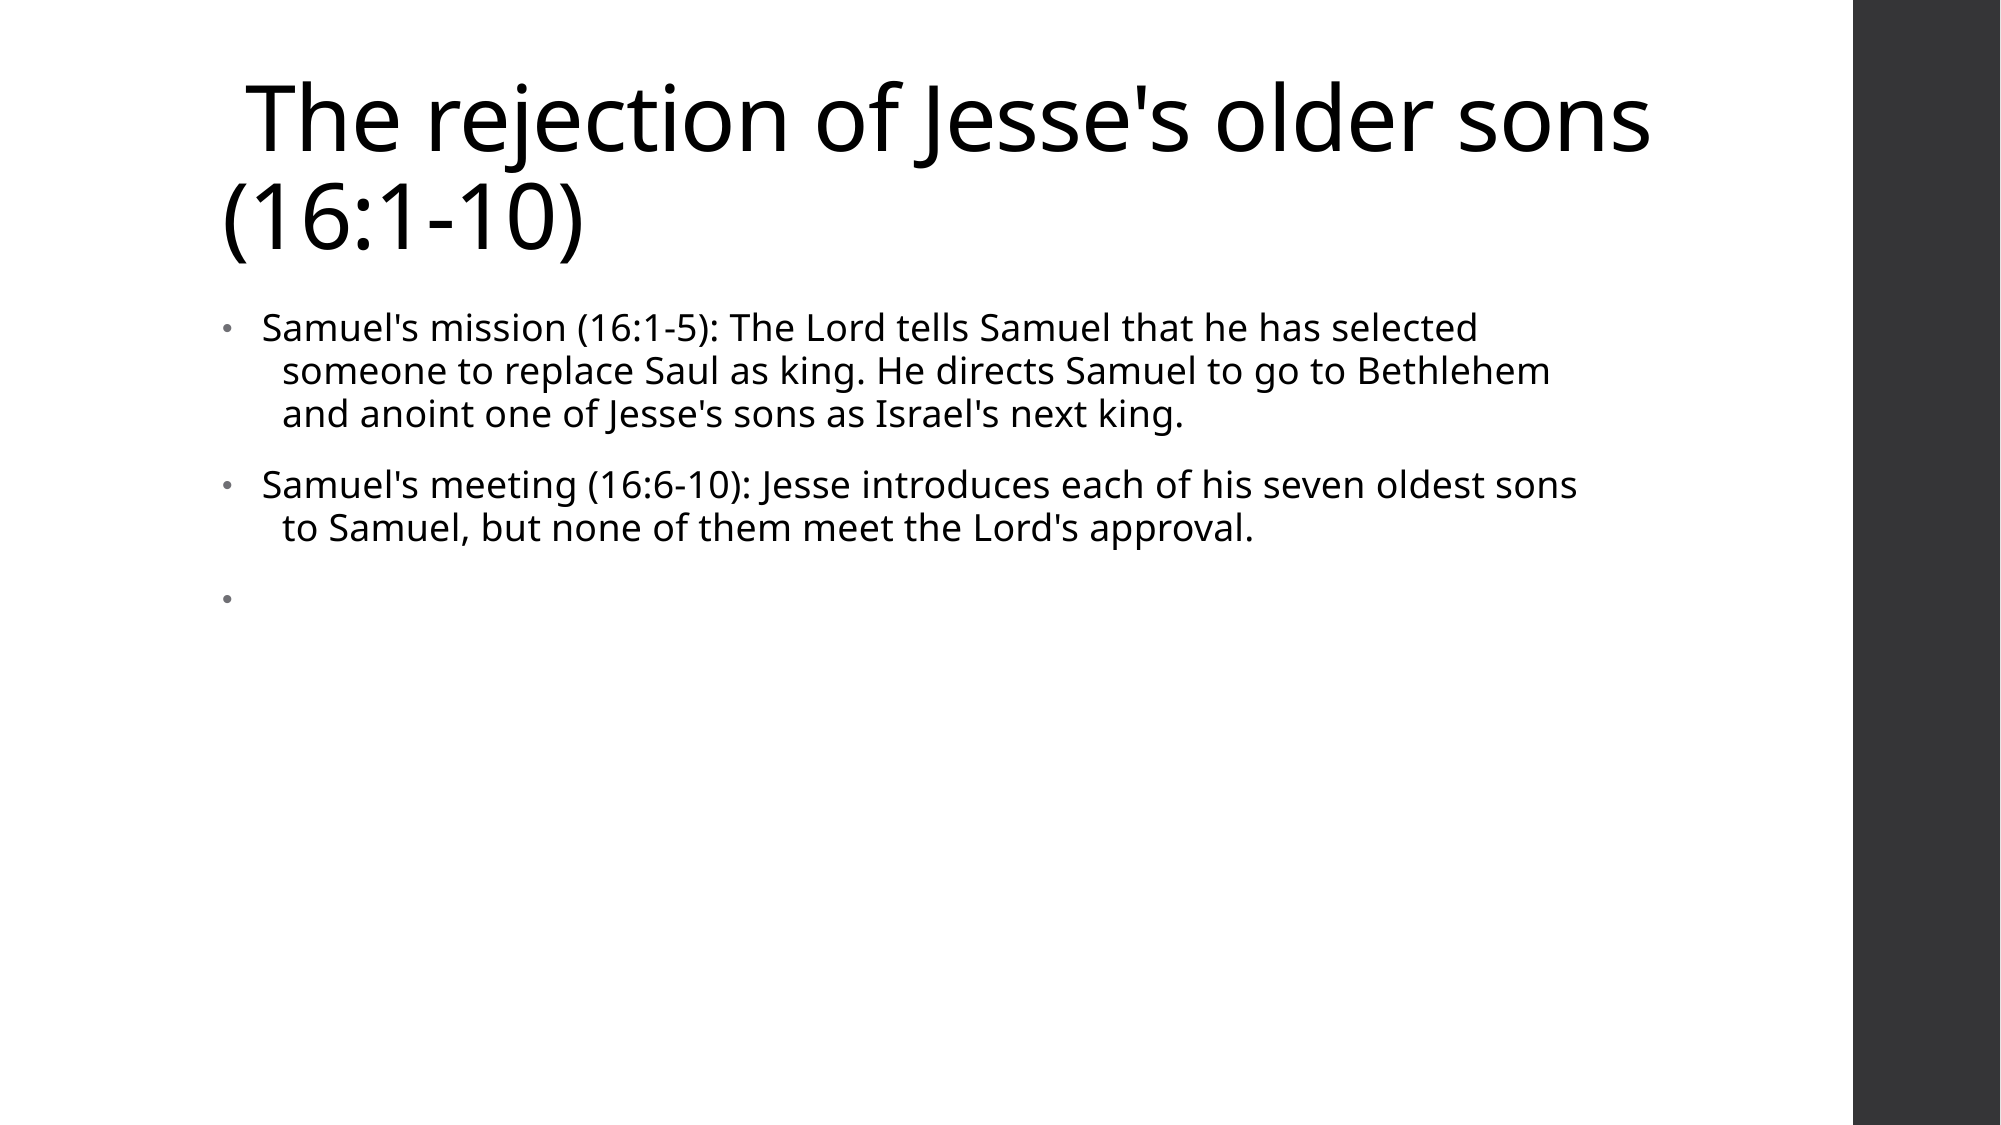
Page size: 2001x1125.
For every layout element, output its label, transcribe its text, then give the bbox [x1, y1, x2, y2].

title The rejection of Jesse's older sons (16:1-10) [206, 60, 1797, 278]
list Samuel's mission (16:1-5): The Lord tells Samuel that he has selected someone to replace Saul as king. He directs Samuel to go to Bethlehem and anoint one of Jesse's sons as Israel's next king. Samuel's meeting (16:6-10): Jesse introduces each of his seven oldest sons to Samuel, but none of them meet the Lord's approval. [206, 299, 1617, 1014]
